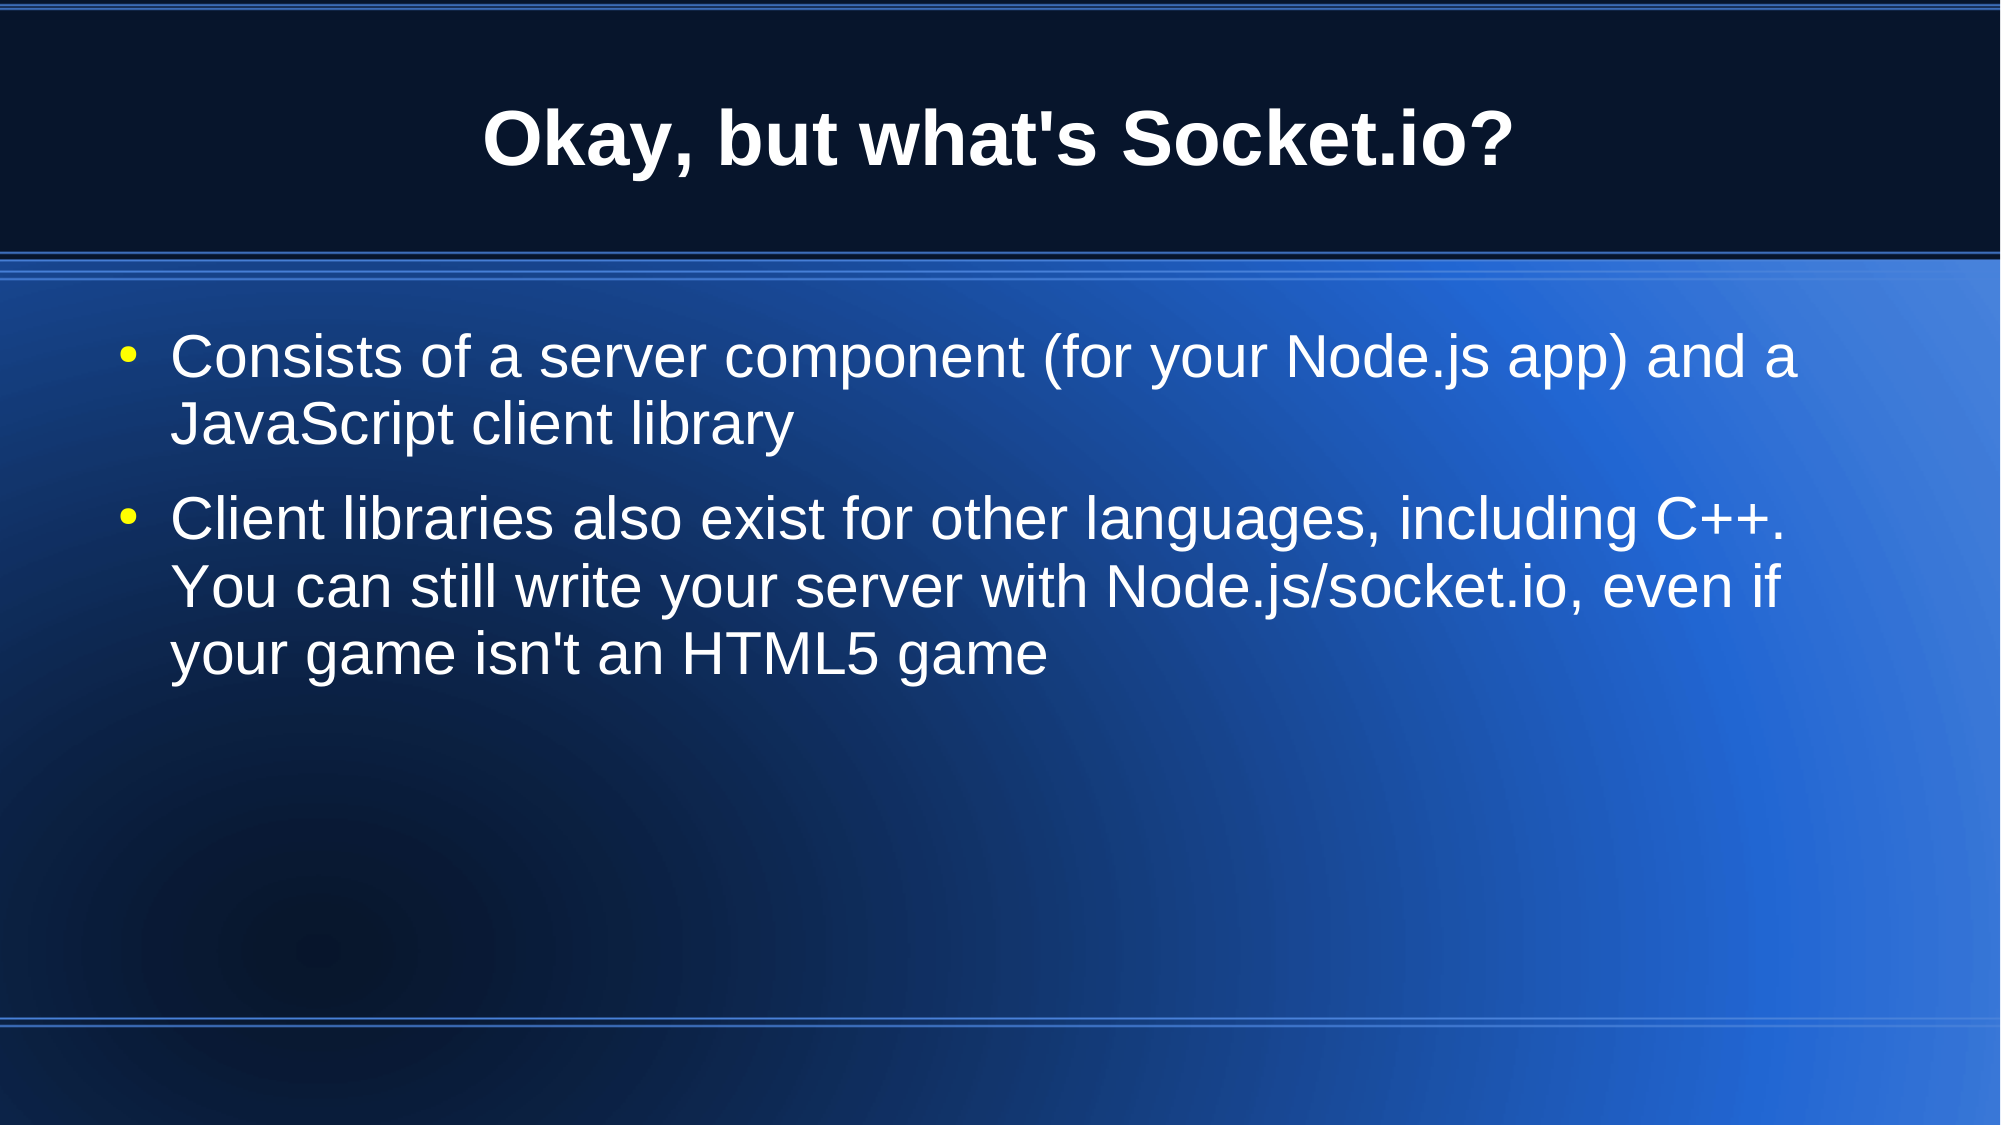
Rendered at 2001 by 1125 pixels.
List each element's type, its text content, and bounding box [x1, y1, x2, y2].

list Consists of a server component (for your Node.js app) and a JavaScript client library Client libraries also exist for other languages, including C++. You can still write your server with Node.js/socket.io, even if your game isn't an HTML5 game [99, 322, 1900, 959]
picture [0, 0, 2001, 1125]
title Okay, but what's Socket.io? [99, 44, 1900, 233]
